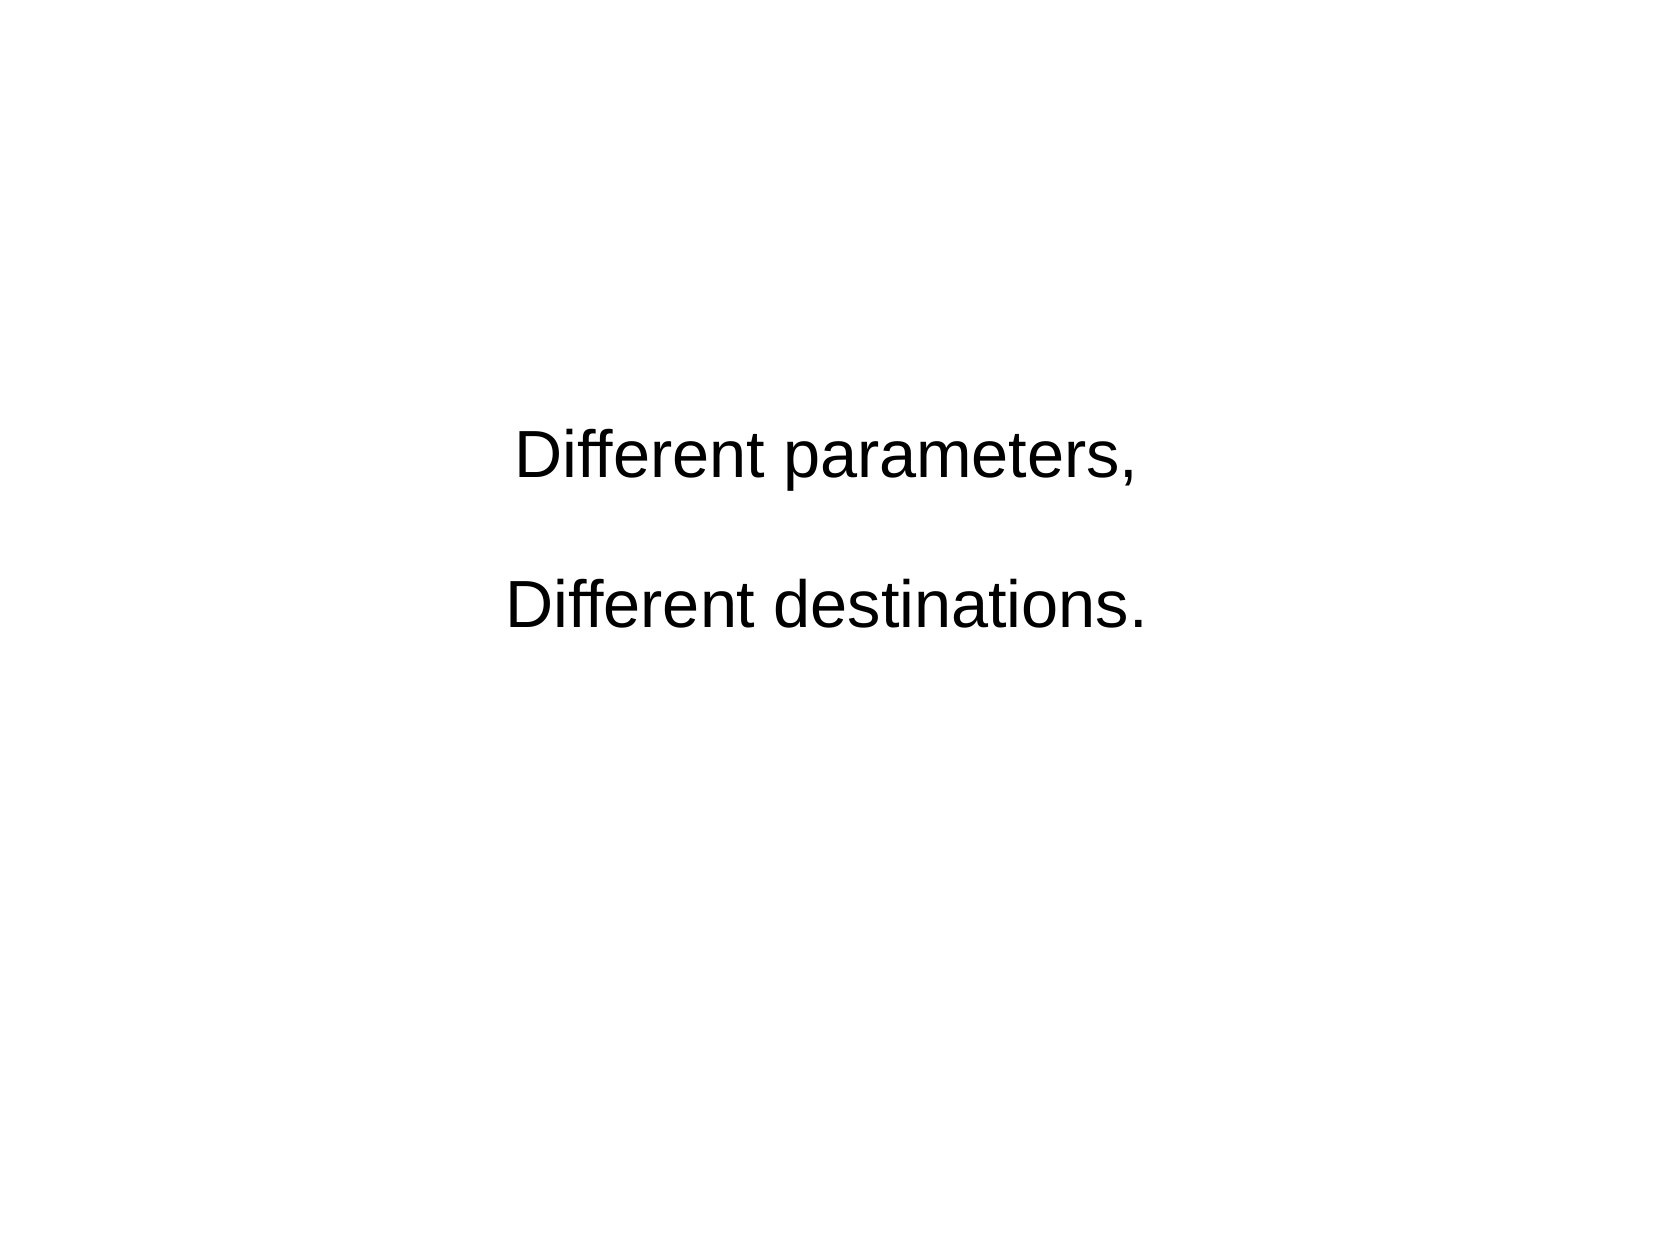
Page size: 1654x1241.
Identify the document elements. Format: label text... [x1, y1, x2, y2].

subtitle Different parameters, Different destinations. [82, 49, 1571, 1010]
